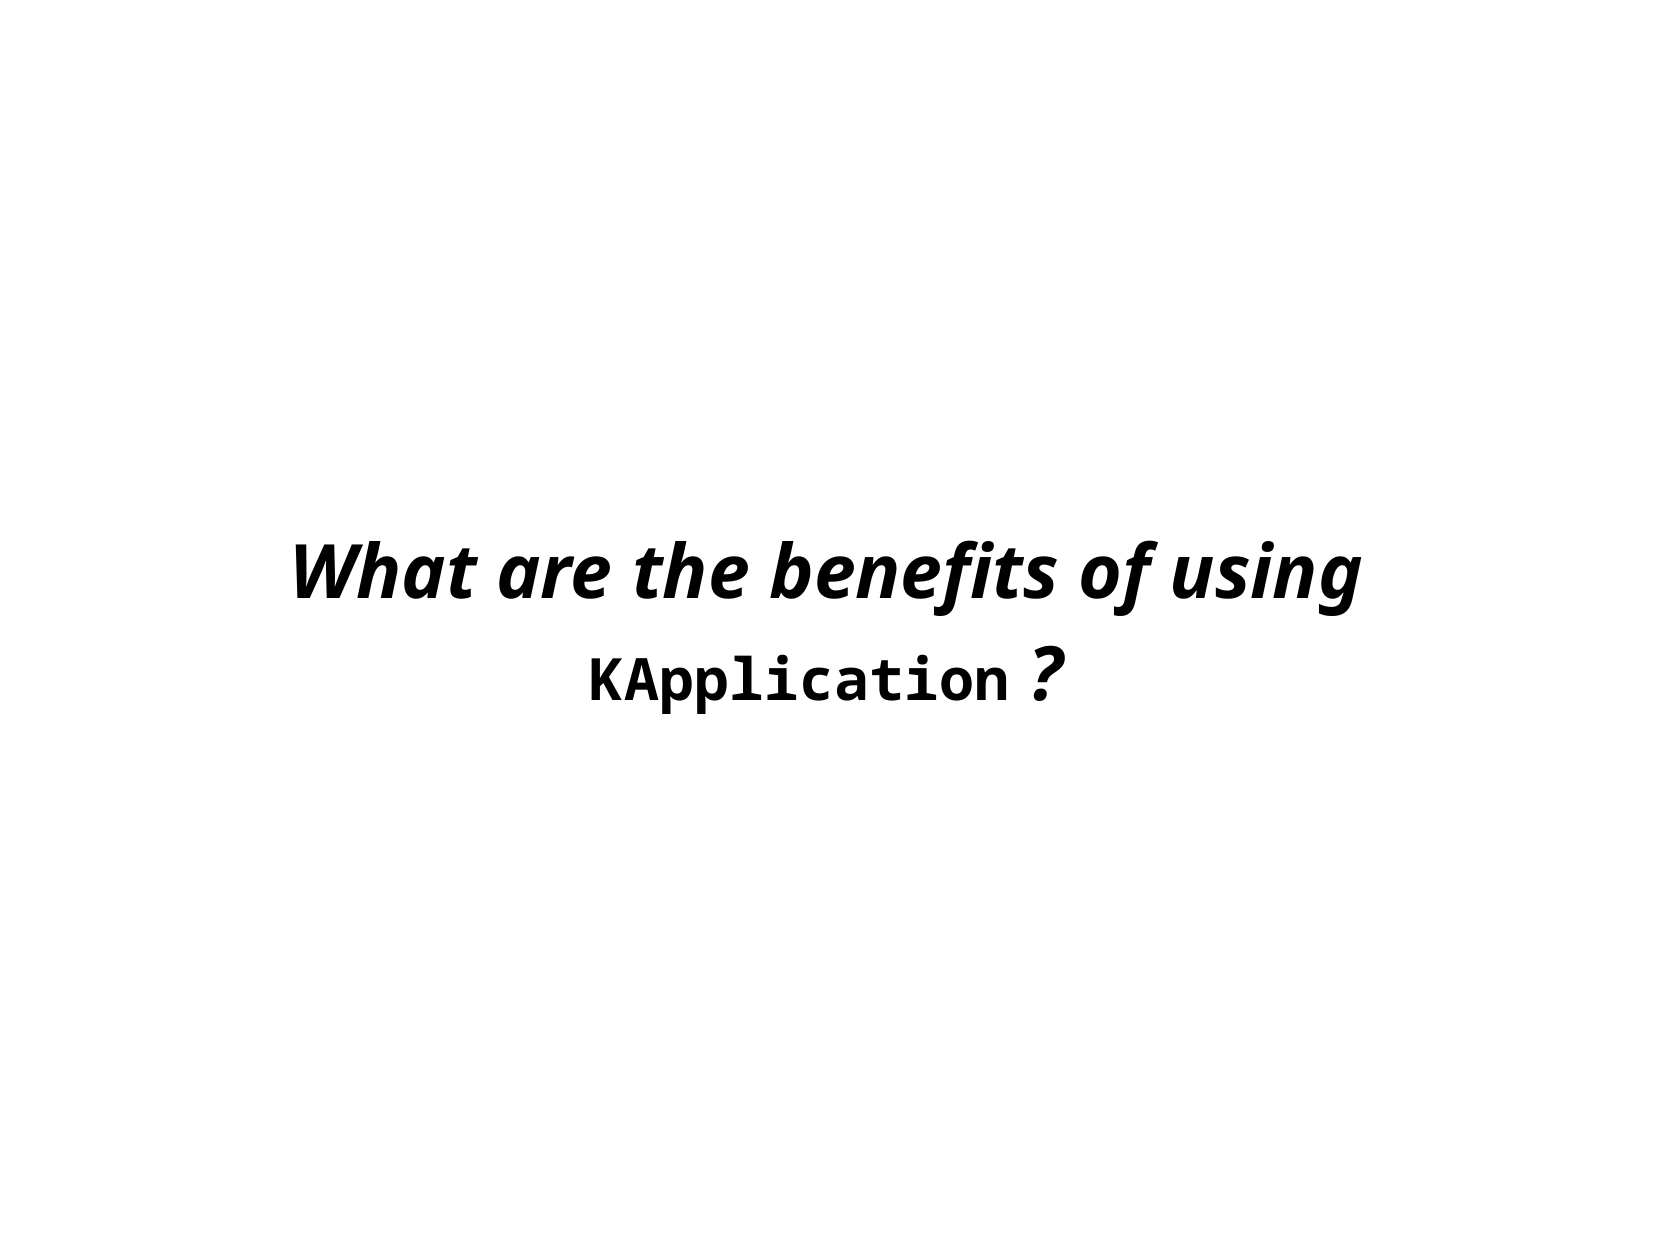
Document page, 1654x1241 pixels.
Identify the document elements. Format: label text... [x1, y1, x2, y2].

subtitle What are the benefits of using KApplication ? [82, 90, 1571, 1151]
